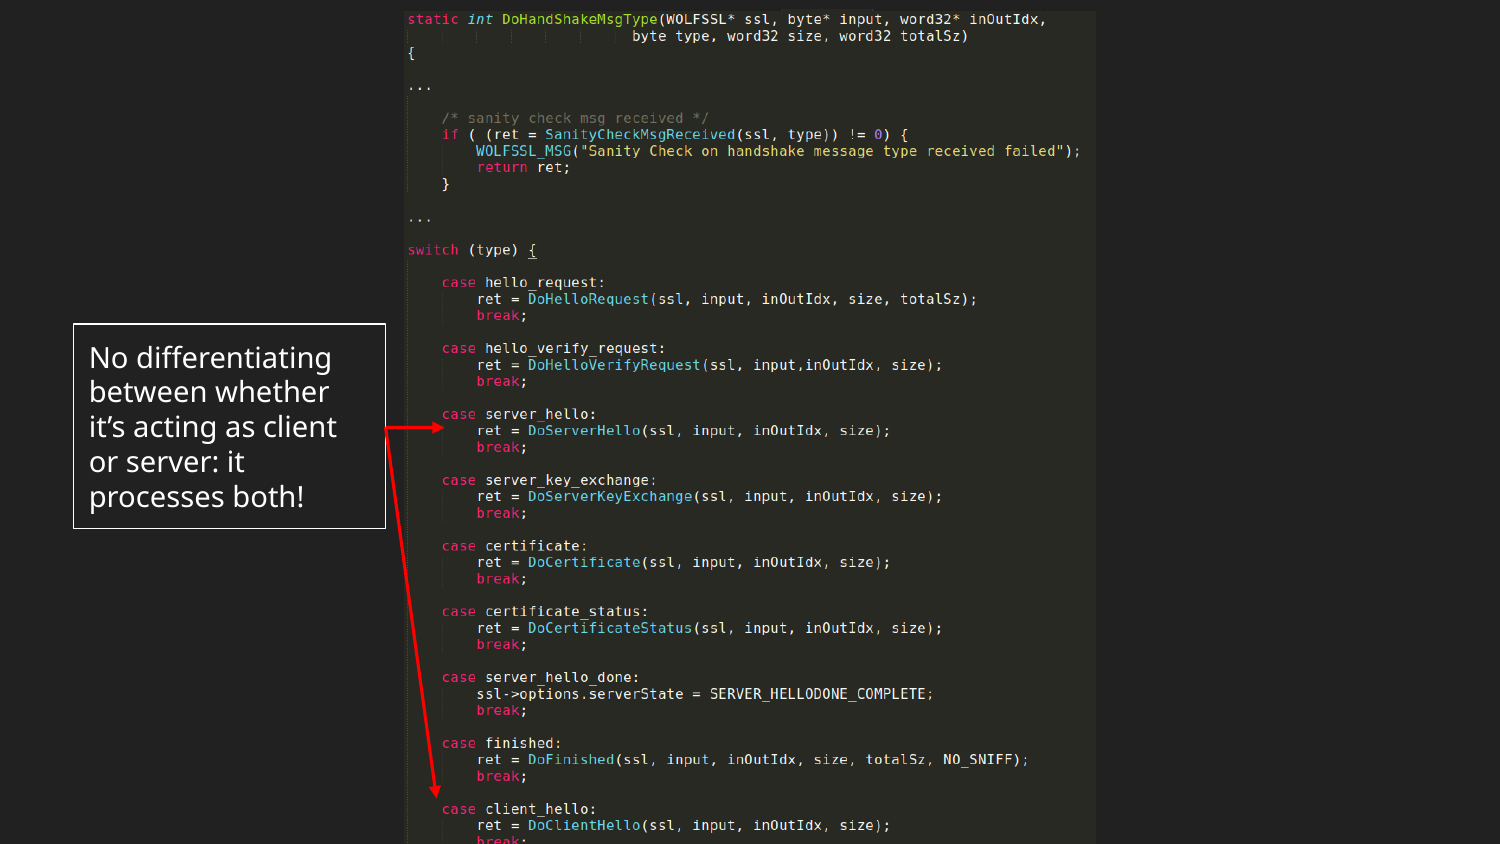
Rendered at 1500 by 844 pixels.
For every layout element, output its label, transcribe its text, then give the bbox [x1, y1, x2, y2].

picture [404, 9, 1096, 844]
text_box No differentiating between whether it’s acting as client or server: it processes both! [73, 323, 386, 529]
